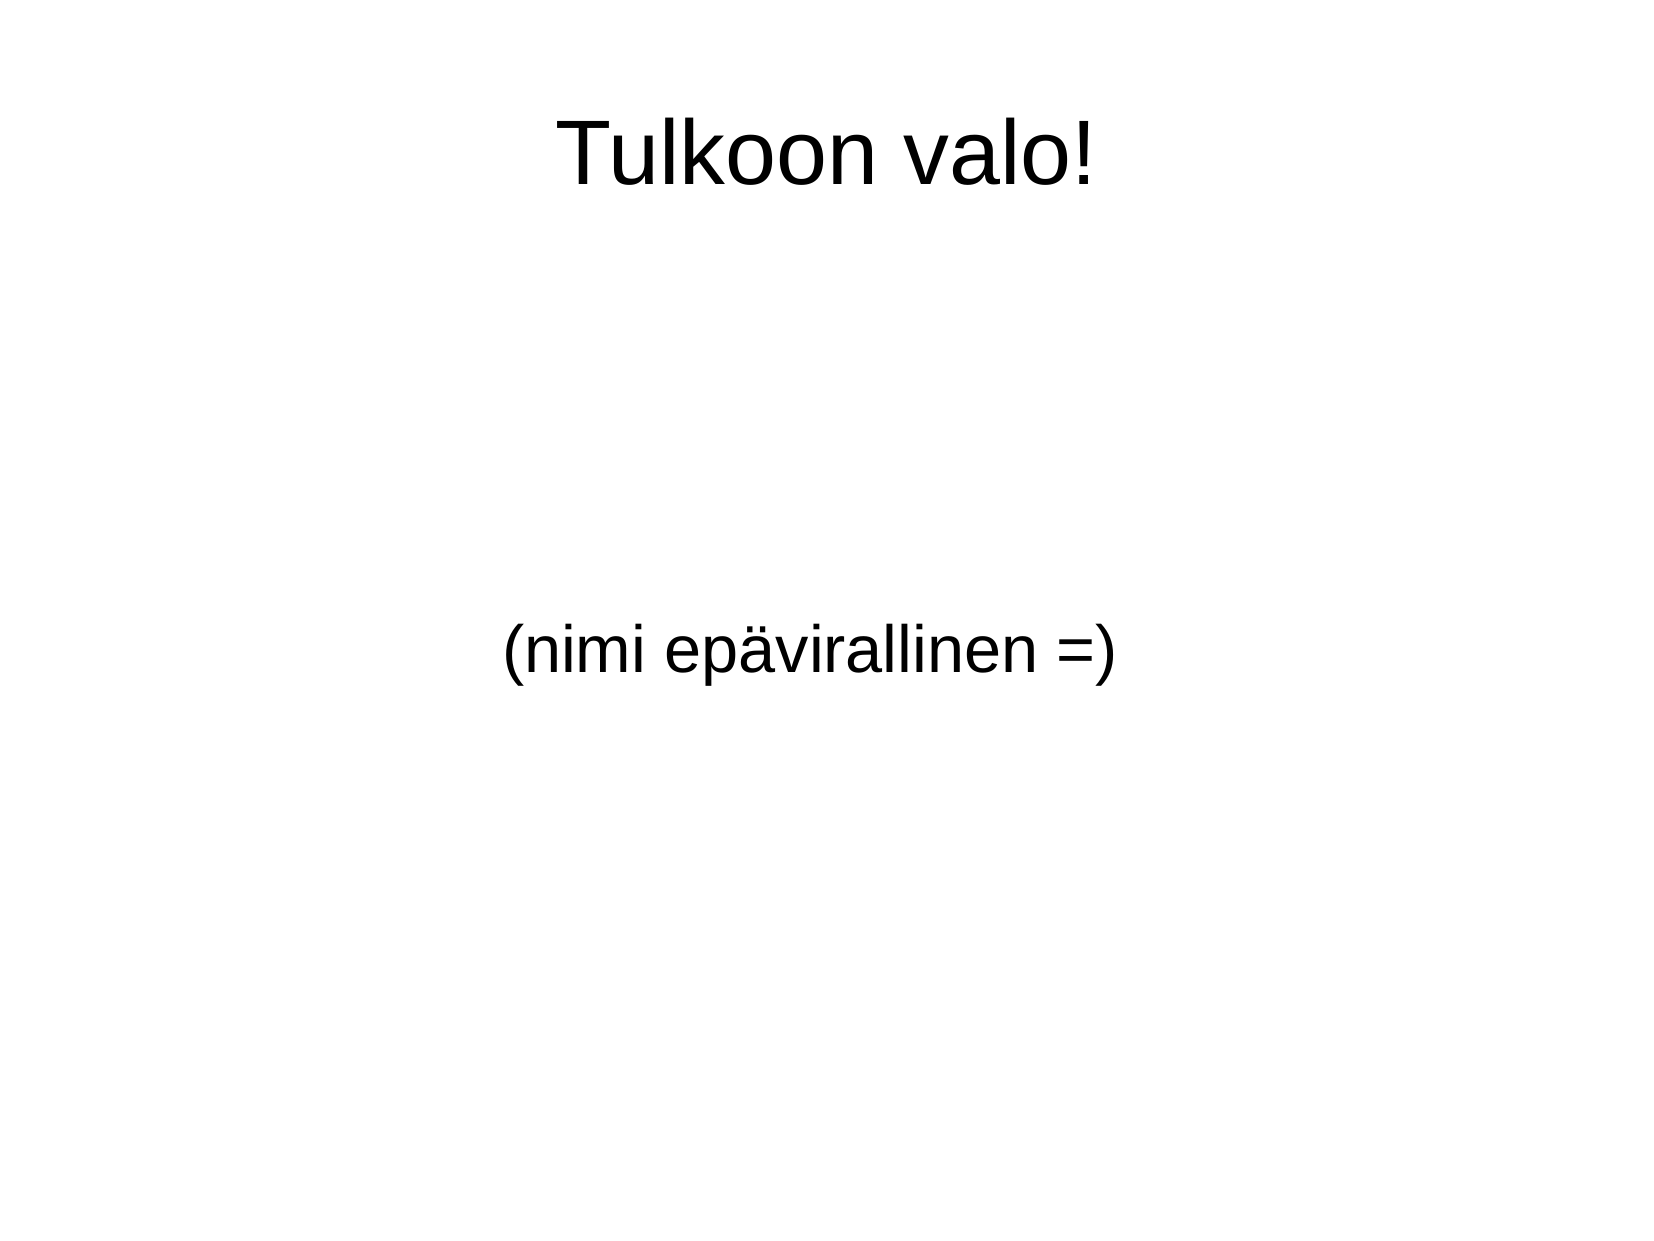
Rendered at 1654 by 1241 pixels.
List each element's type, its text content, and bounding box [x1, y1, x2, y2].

subtitle (nimi epävirallinen =) [82, 290, 1538, 1010]
title Tulkoon valo! [82, 49, 1571, 257]
